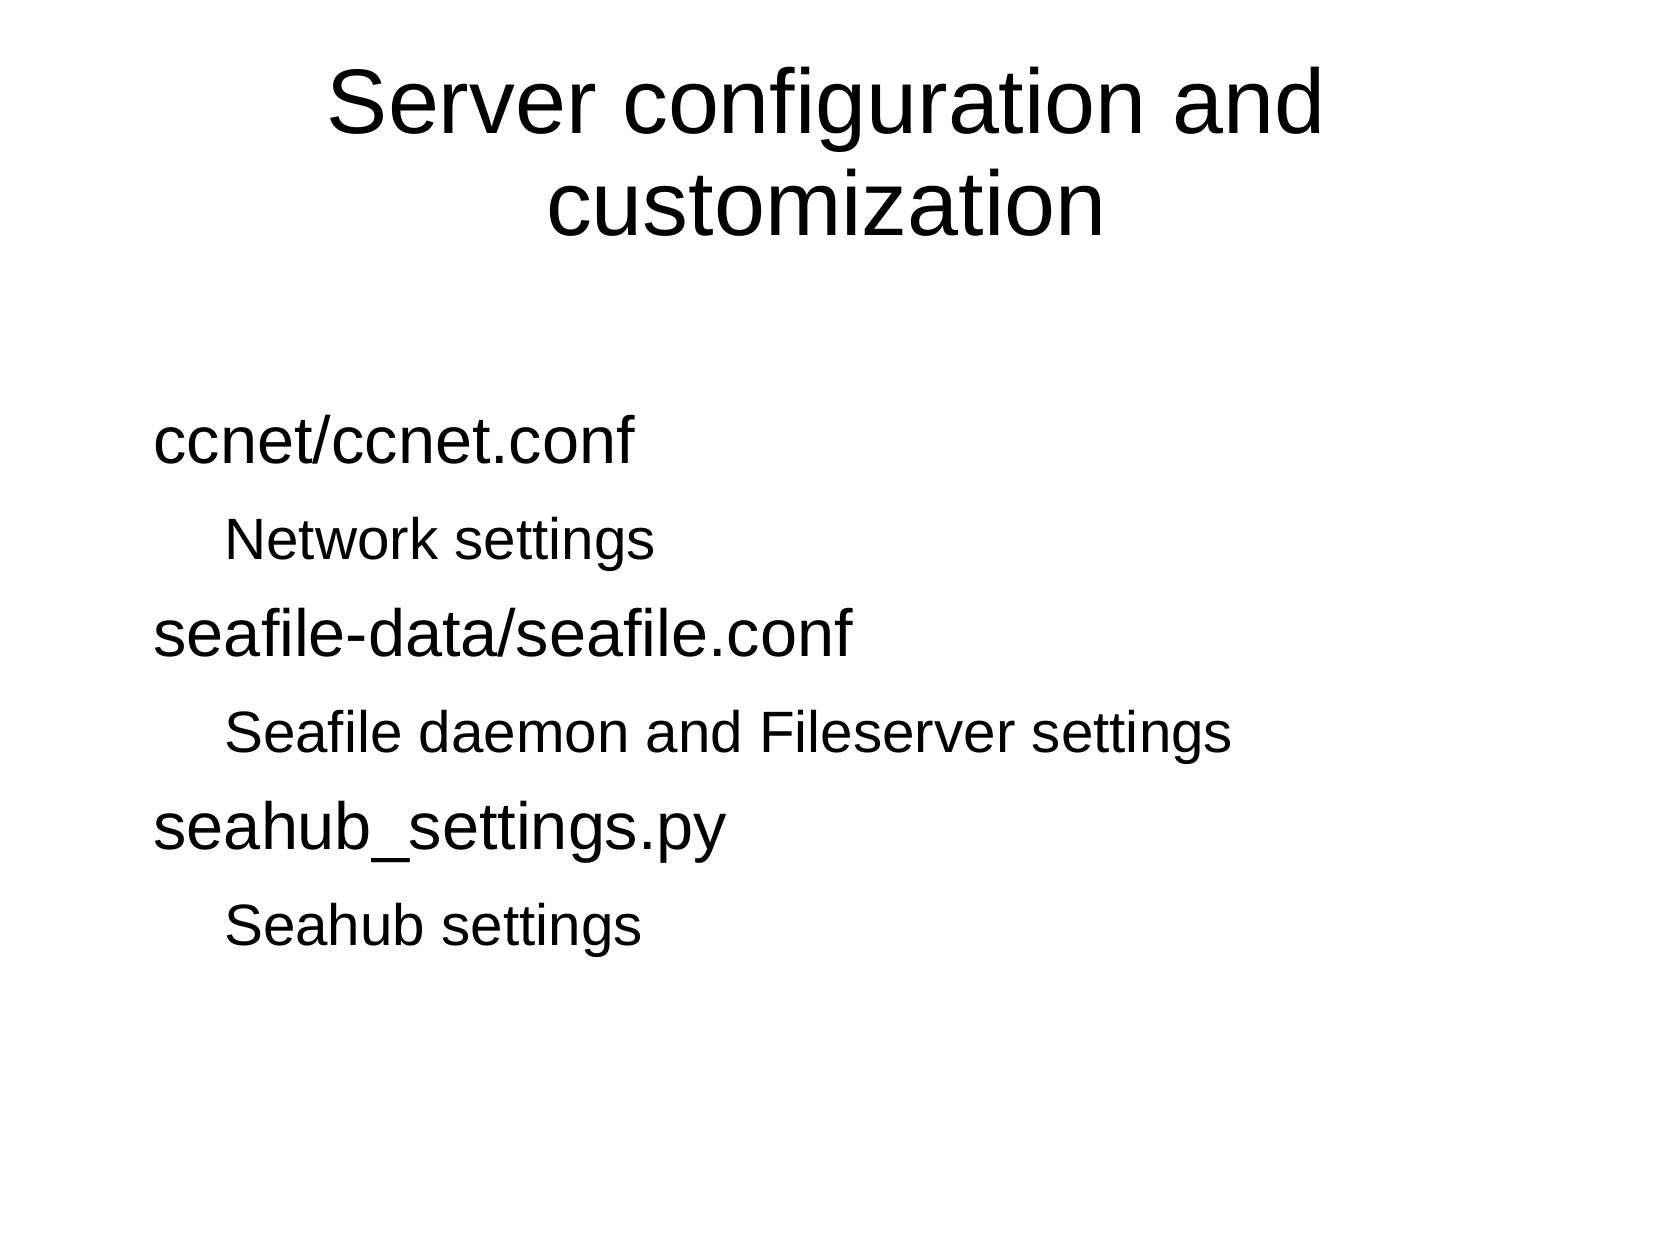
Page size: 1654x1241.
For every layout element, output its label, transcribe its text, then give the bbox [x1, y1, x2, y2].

title Server configuration and customization [82, 49, 1571, 257]
list ccnet/ccnet.conf Network settings seafile-data/seafile.conf Seafile daemon and Fileserver settings seahub_settings.py Seahub settings [82, 402, 1571, 1123]
